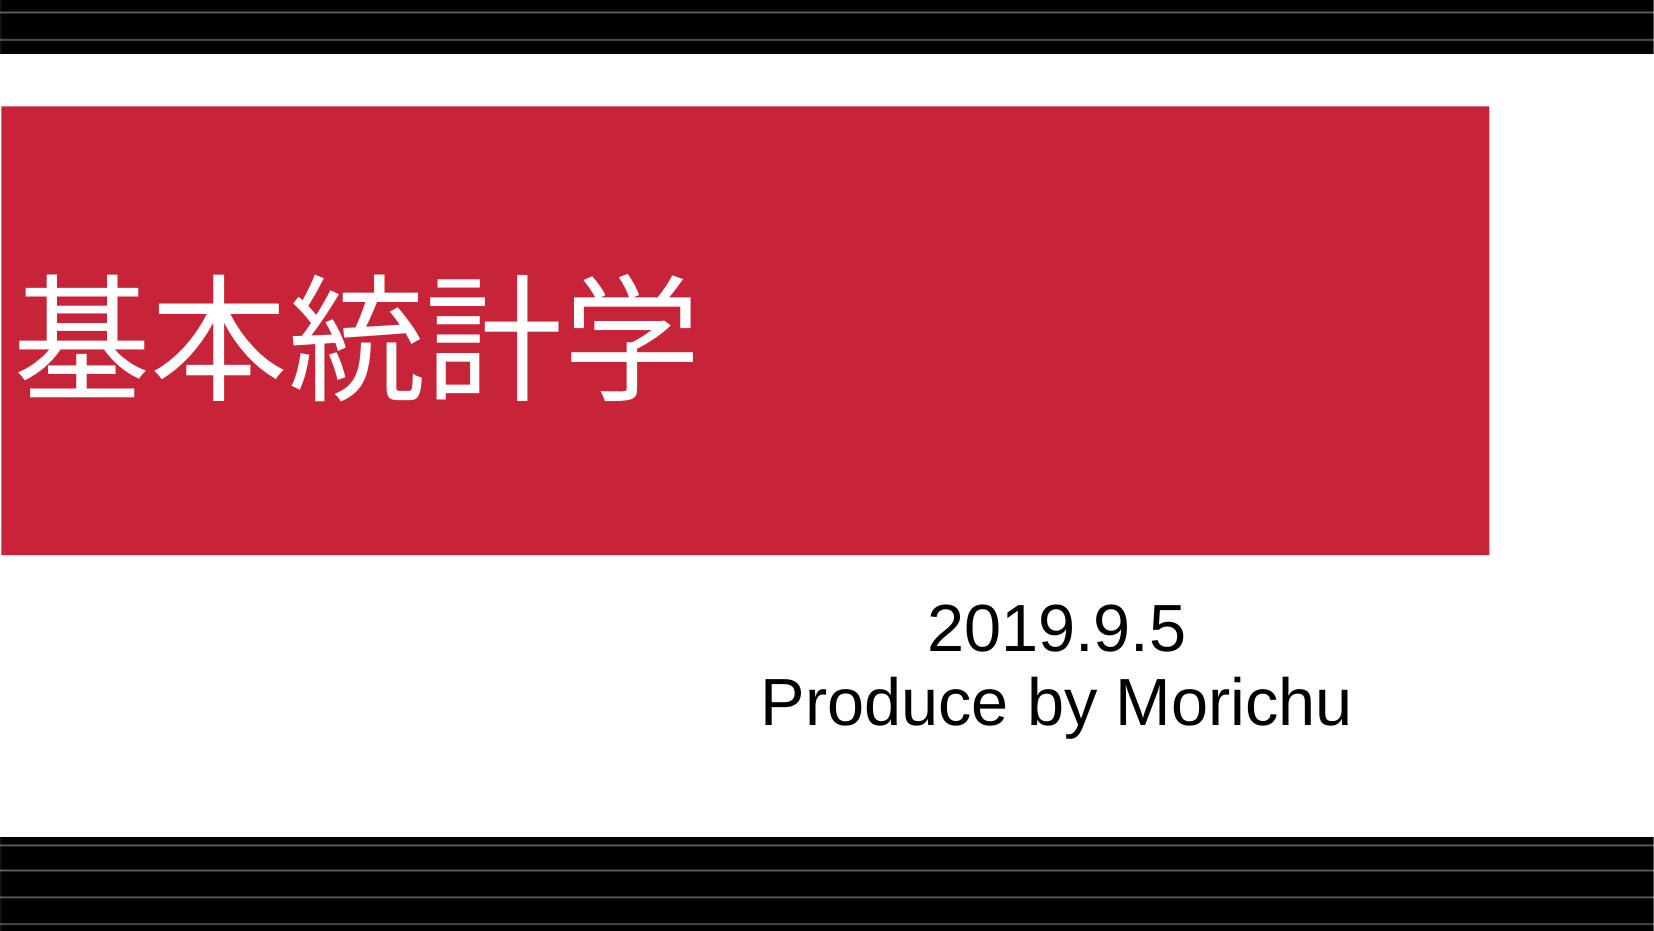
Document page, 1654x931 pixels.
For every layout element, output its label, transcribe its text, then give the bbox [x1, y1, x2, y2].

picture [0, 0, 1654, 54]
title 基本統計学 [1, 106, 1490, 556]
subtitle 2019.9.5 Produce by Morichu [625, 590, 1489, 804]
picture [0, 837, 1654, 931]
